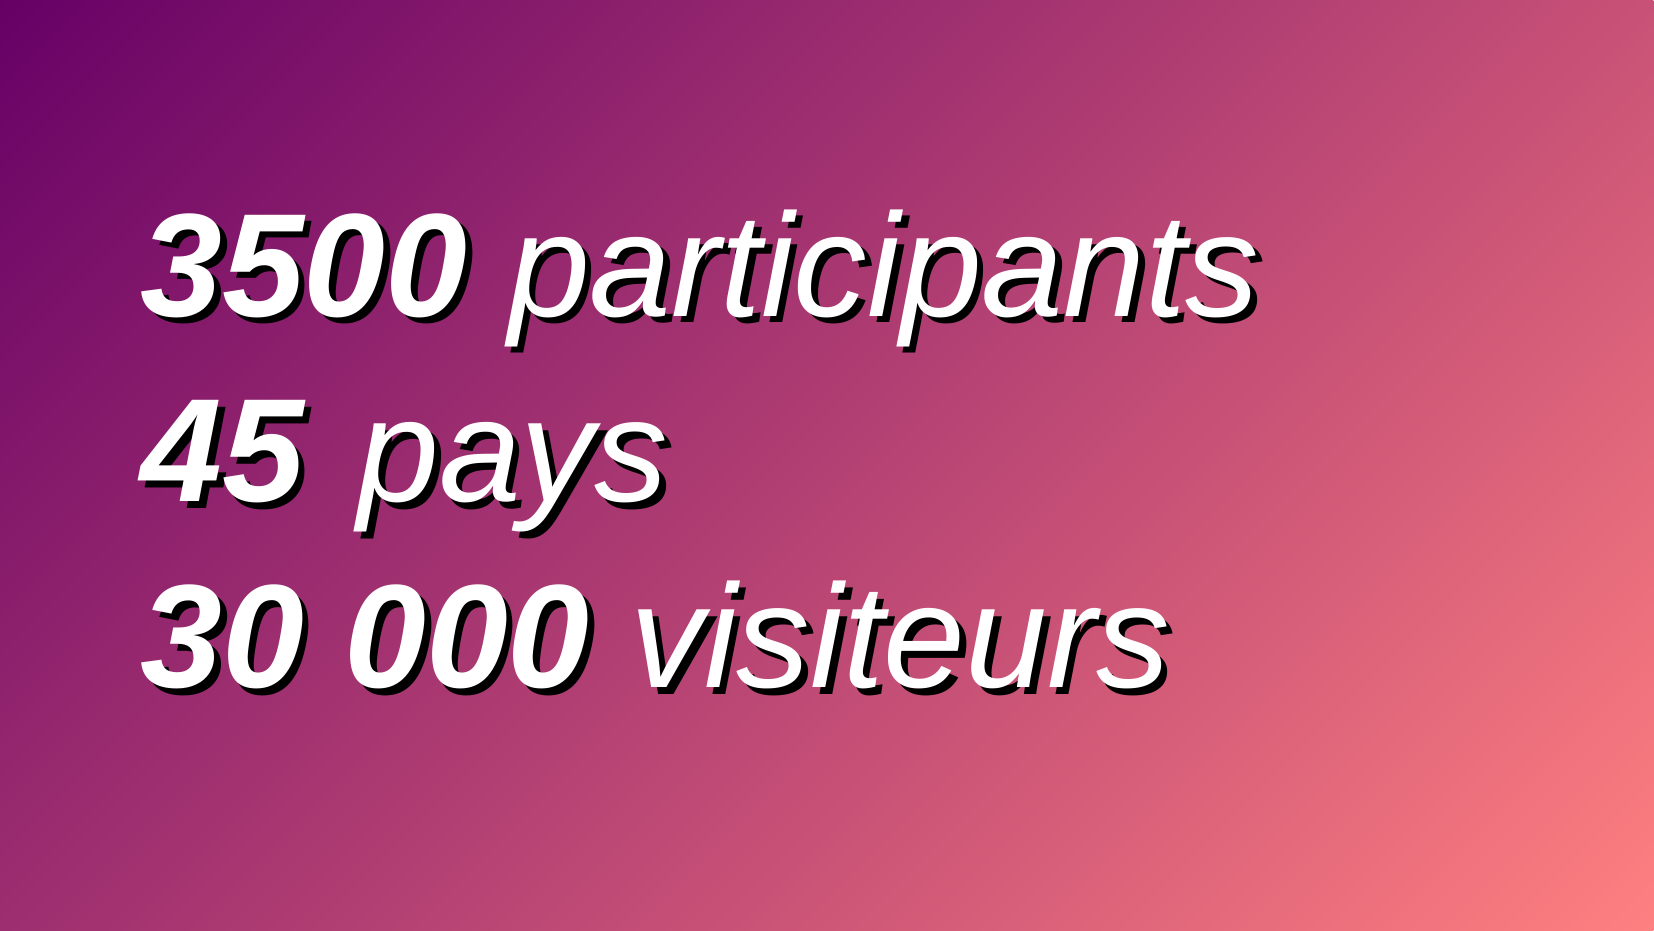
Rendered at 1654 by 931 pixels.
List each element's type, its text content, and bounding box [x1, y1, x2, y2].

list 3500 participants 45 pays 30 000 visiteurs [70, 183, 1560, 723]
list [82, 217, 1571, 758]
